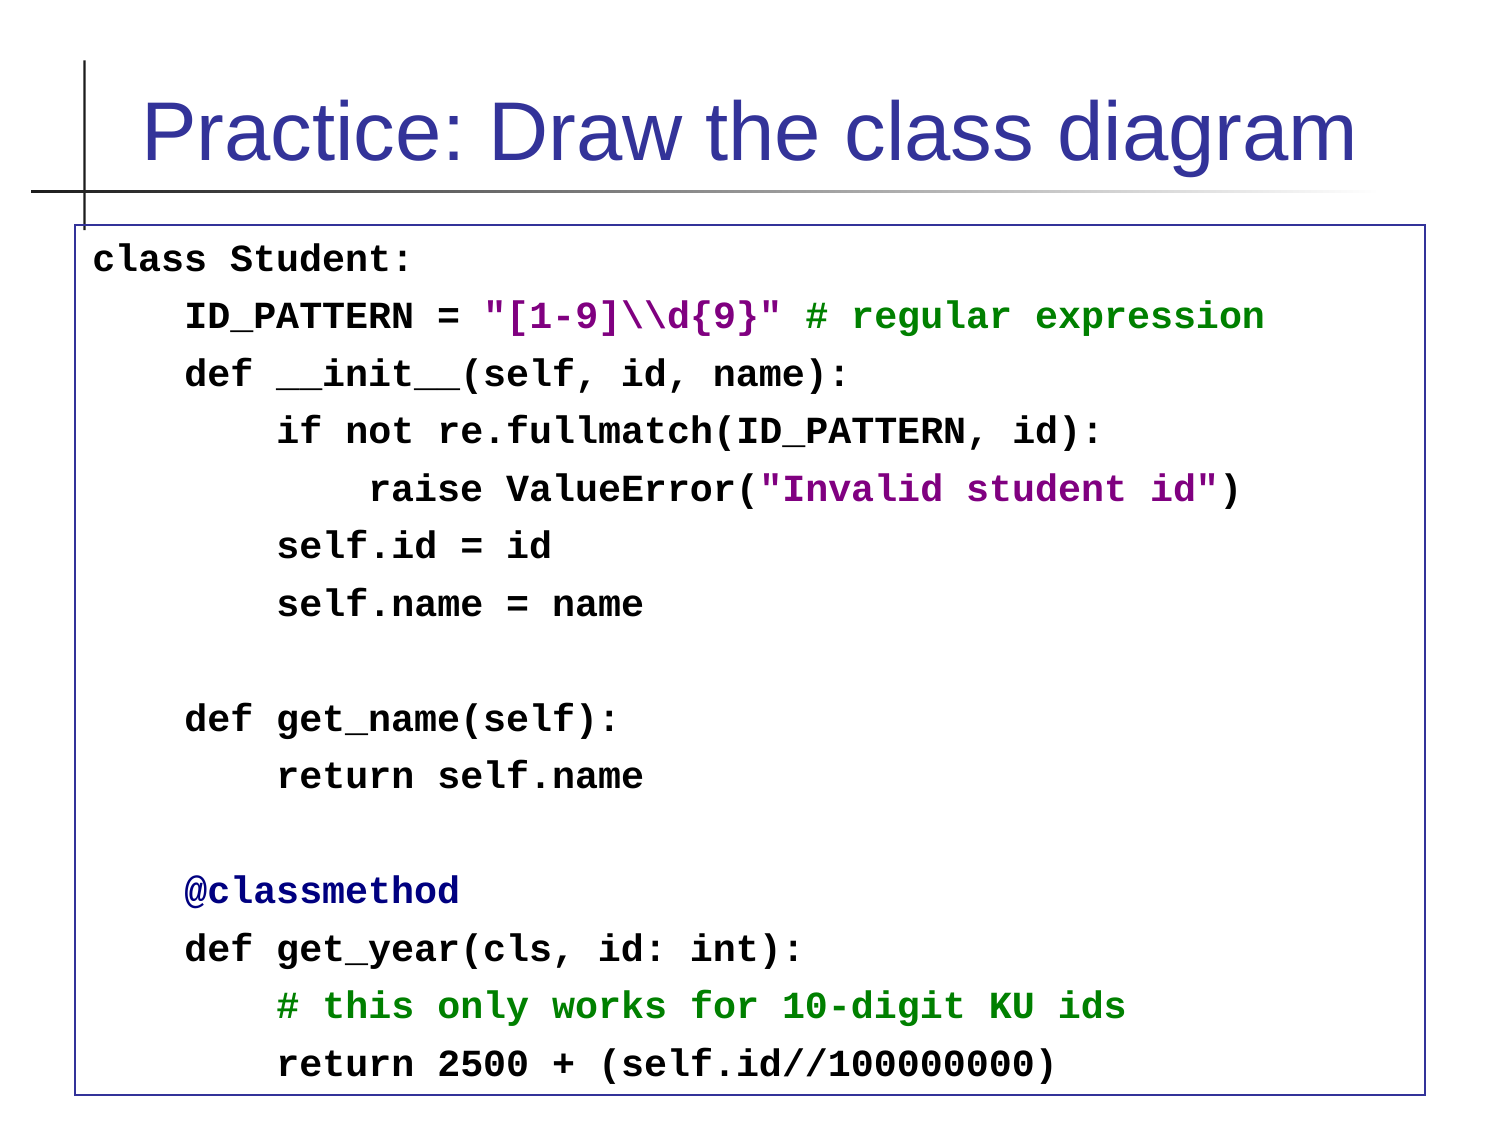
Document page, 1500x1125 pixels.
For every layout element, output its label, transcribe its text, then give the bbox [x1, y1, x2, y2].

title Practice: Draw the class diagram [100, 42, 1400, 185]
list class Student: ID_PATTERN = "[1-9]\\d{9}" # regular expression def __init__(self, id, name): if not re.fullmatch(ID_PATTERN, id): raise ValueError("Invalid student id") self.id = id self.name = name def get_name(self): return self.name @classmethod def get_year(cls, id: int): # this only works for 10-digit KU ids return 2500 + (self.id//100000000) [75, 224, 1426, 1096]
